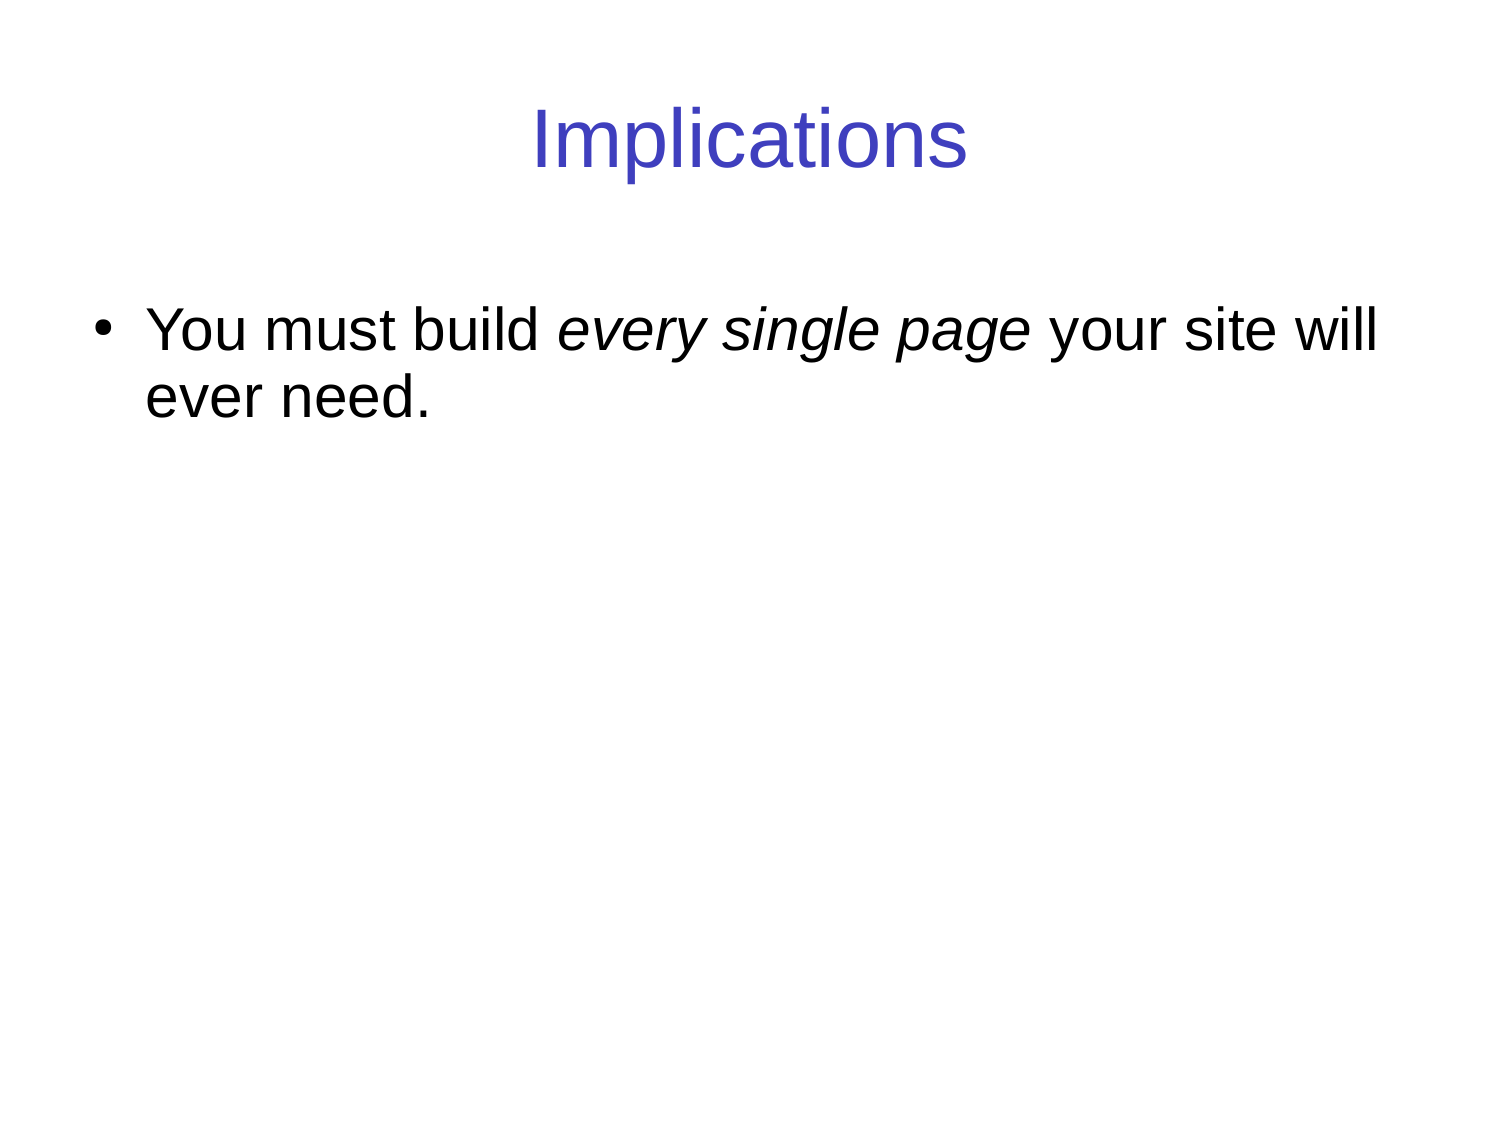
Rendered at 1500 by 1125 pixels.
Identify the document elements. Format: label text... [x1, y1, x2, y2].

title Implications [75, 44, 1425, 233]
list You must build every single page your site will ever need. [75, 295, 1425, 1063]
